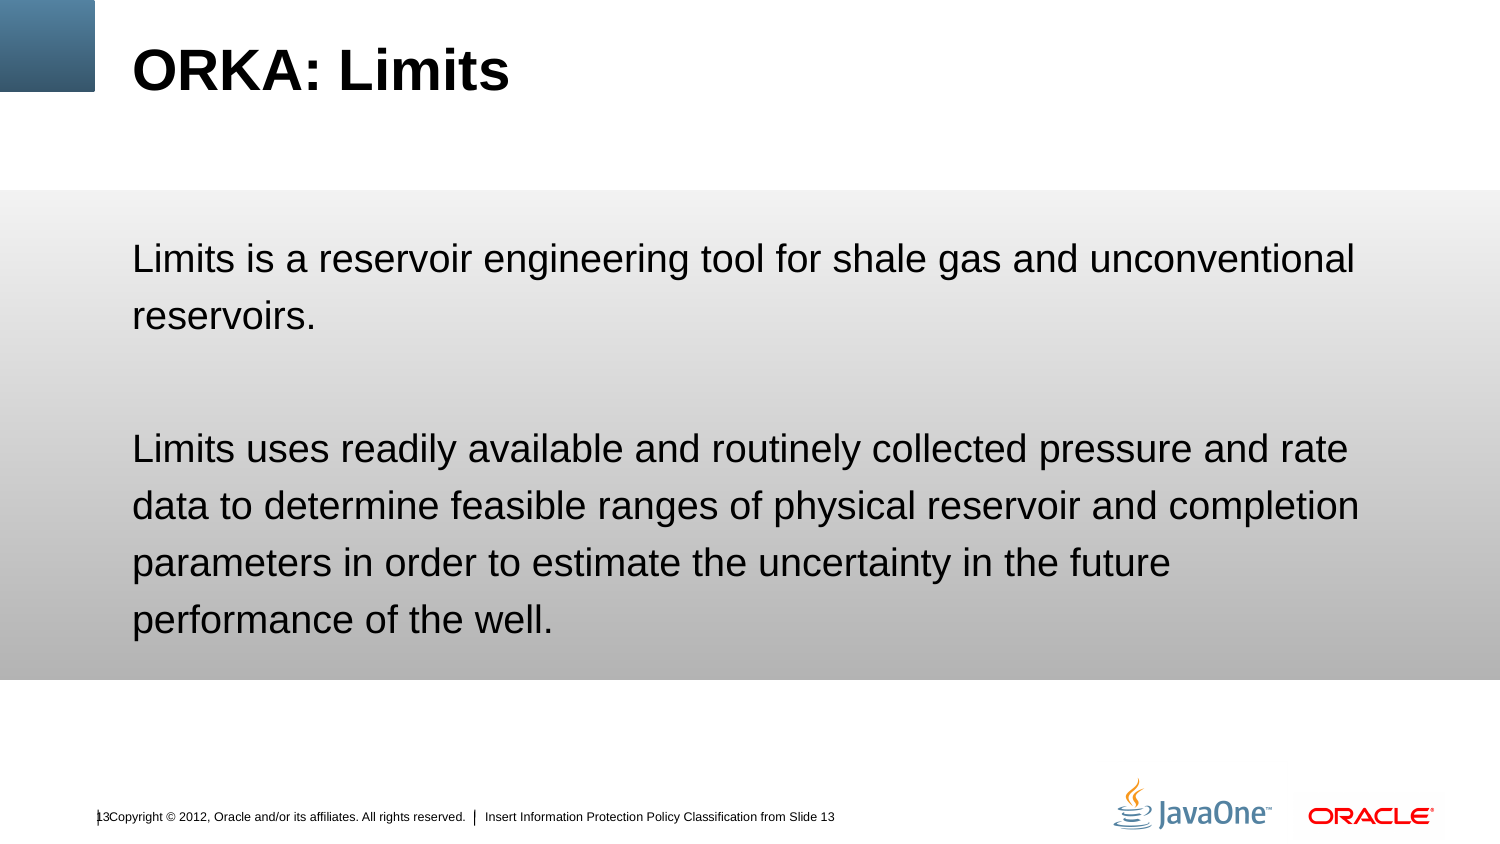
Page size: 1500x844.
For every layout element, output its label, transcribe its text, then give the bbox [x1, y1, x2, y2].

picture [1097, 761, 1288, 844]
picture [1293, 792, 1445, 840]
list Limits is a reservoir engineering tool for shale gas and unconventional reservoirs. Limits uses readily available and routinely collected pressure and rate data to determine feasible ranges of physical reservoir and completion parameters in order to estimate the uncertainty in the future performance of the well. [132, 223, 1407, 653]
title ORKA: Limits [132, 40, 1407, 166]
